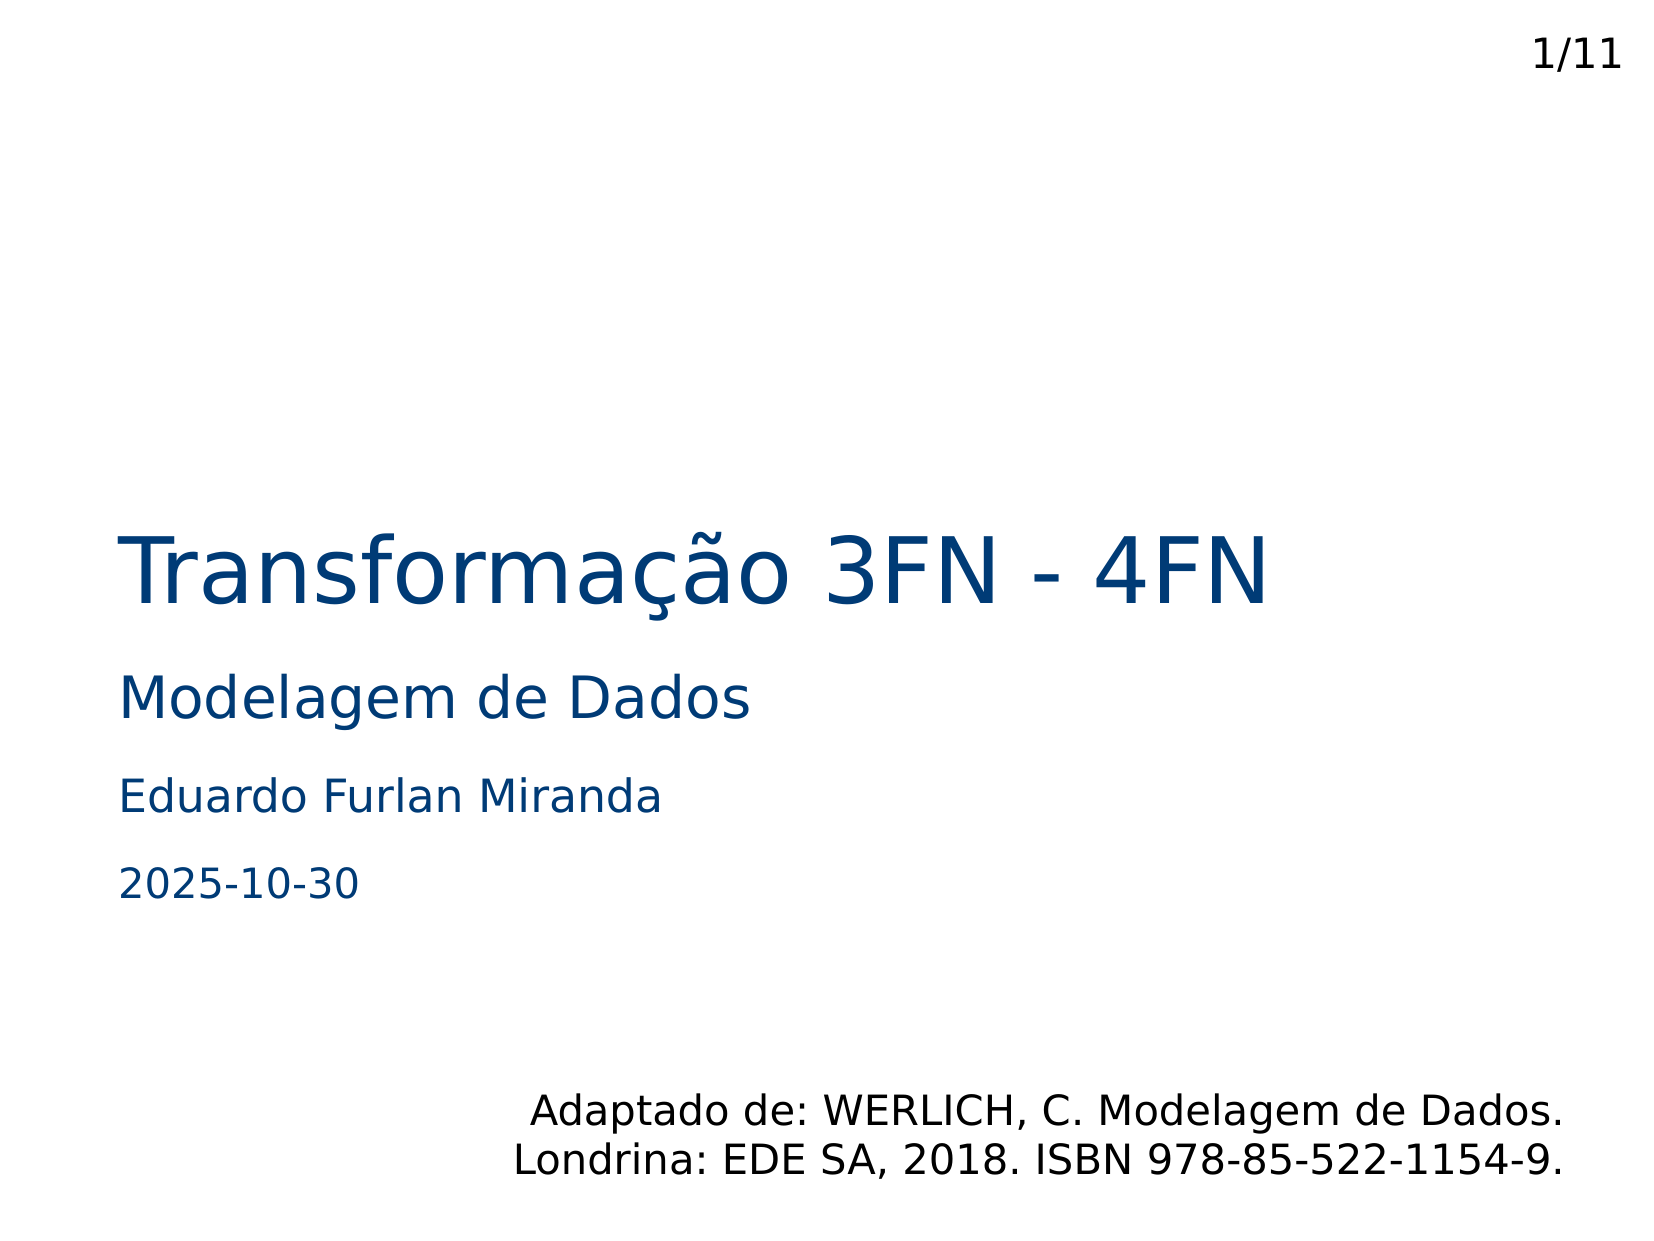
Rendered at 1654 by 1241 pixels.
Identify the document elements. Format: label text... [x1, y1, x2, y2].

list Adaptado de: WERLICH, C. Modelagem de Dados. Londrina: EDE SA, 2018. ISBN 978-85-522-1154-9. [406, 1086, 1565, 1211]
list Transformação 3FN - 4FN Modelagem de Dados Eduardo Furlan Miranda 2025-10-30 [118, 501, 1625, 1211]
